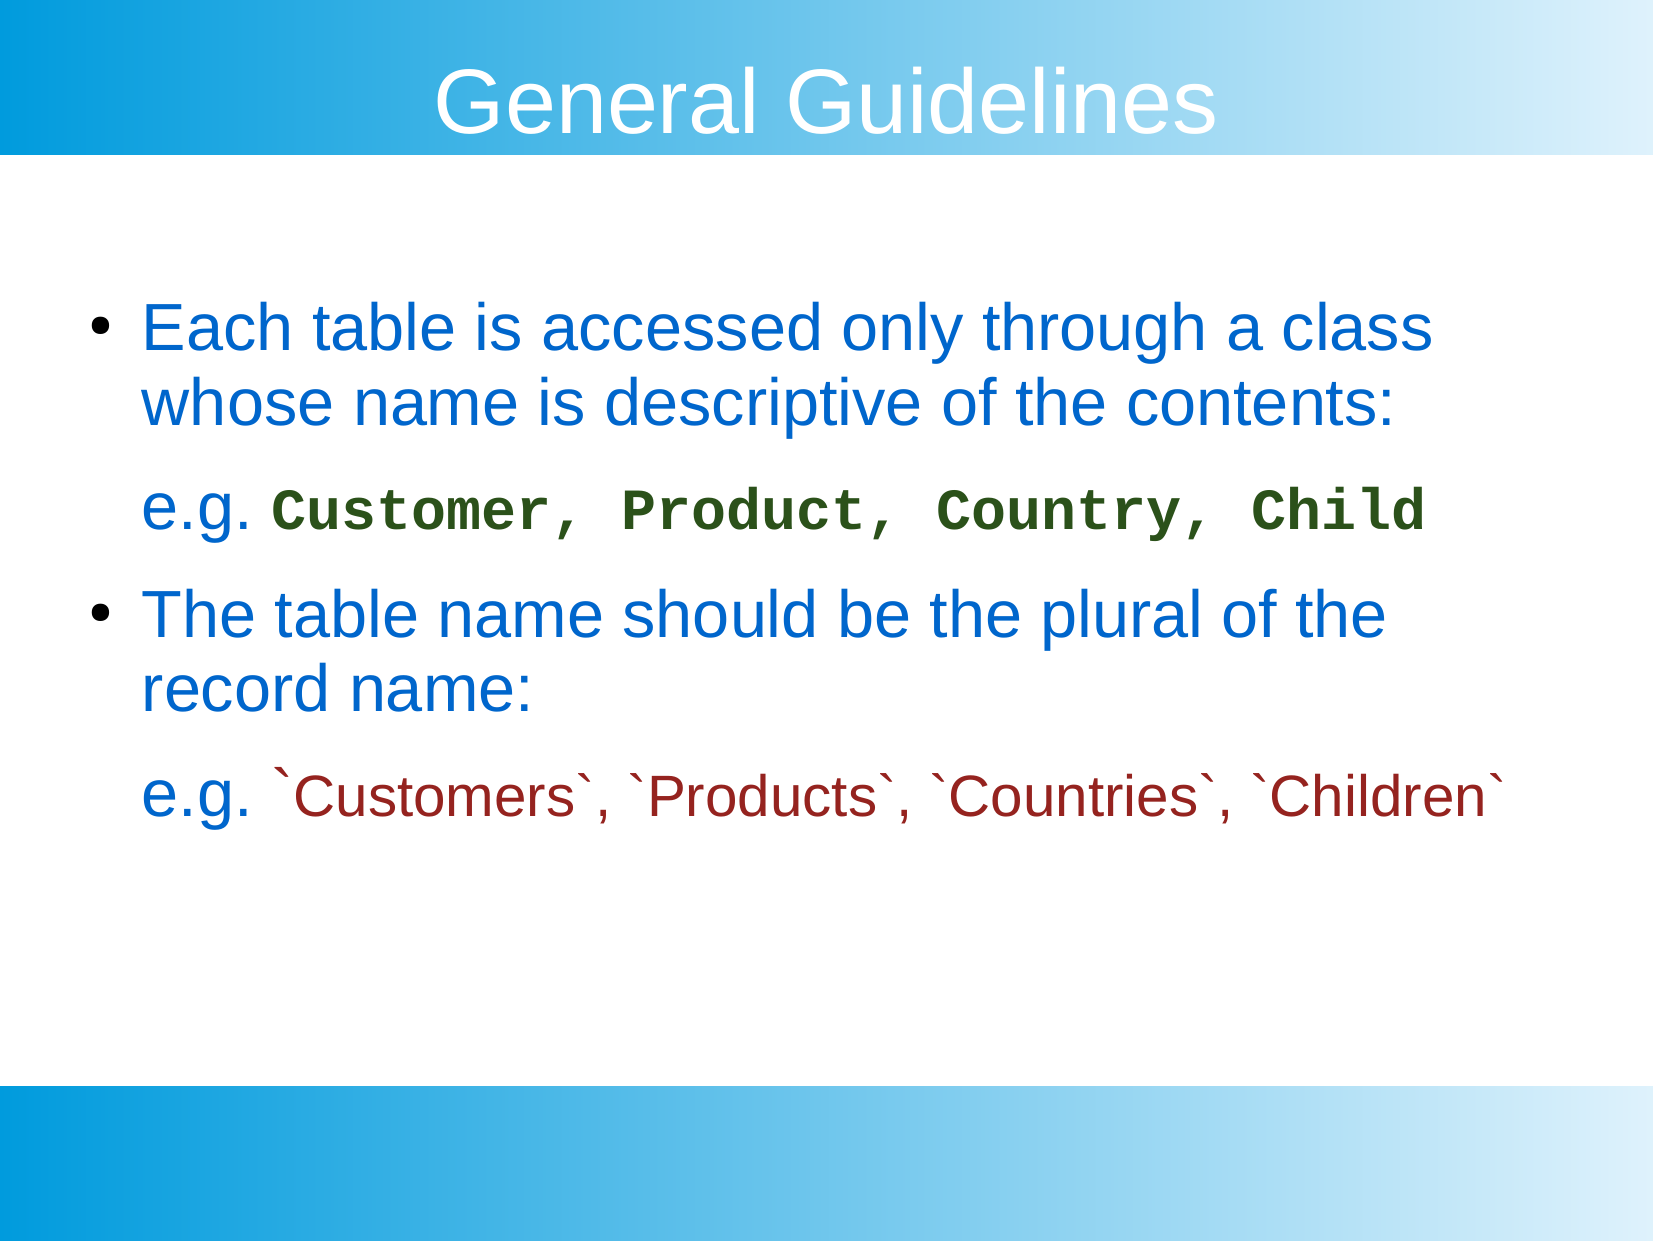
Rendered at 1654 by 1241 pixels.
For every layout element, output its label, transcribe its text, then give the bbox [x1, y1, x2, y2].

title General Guidelines [82, 49, 1571, 155]
list Each table is accessed only through a class whose name is descriptive of the contents: e.g. Customer, Product, Country, Child The table name should be the plural of the record name: e.g. `Customers`, `Products`, `Countries`, `Children` [70, 290, 1560, 1010]
